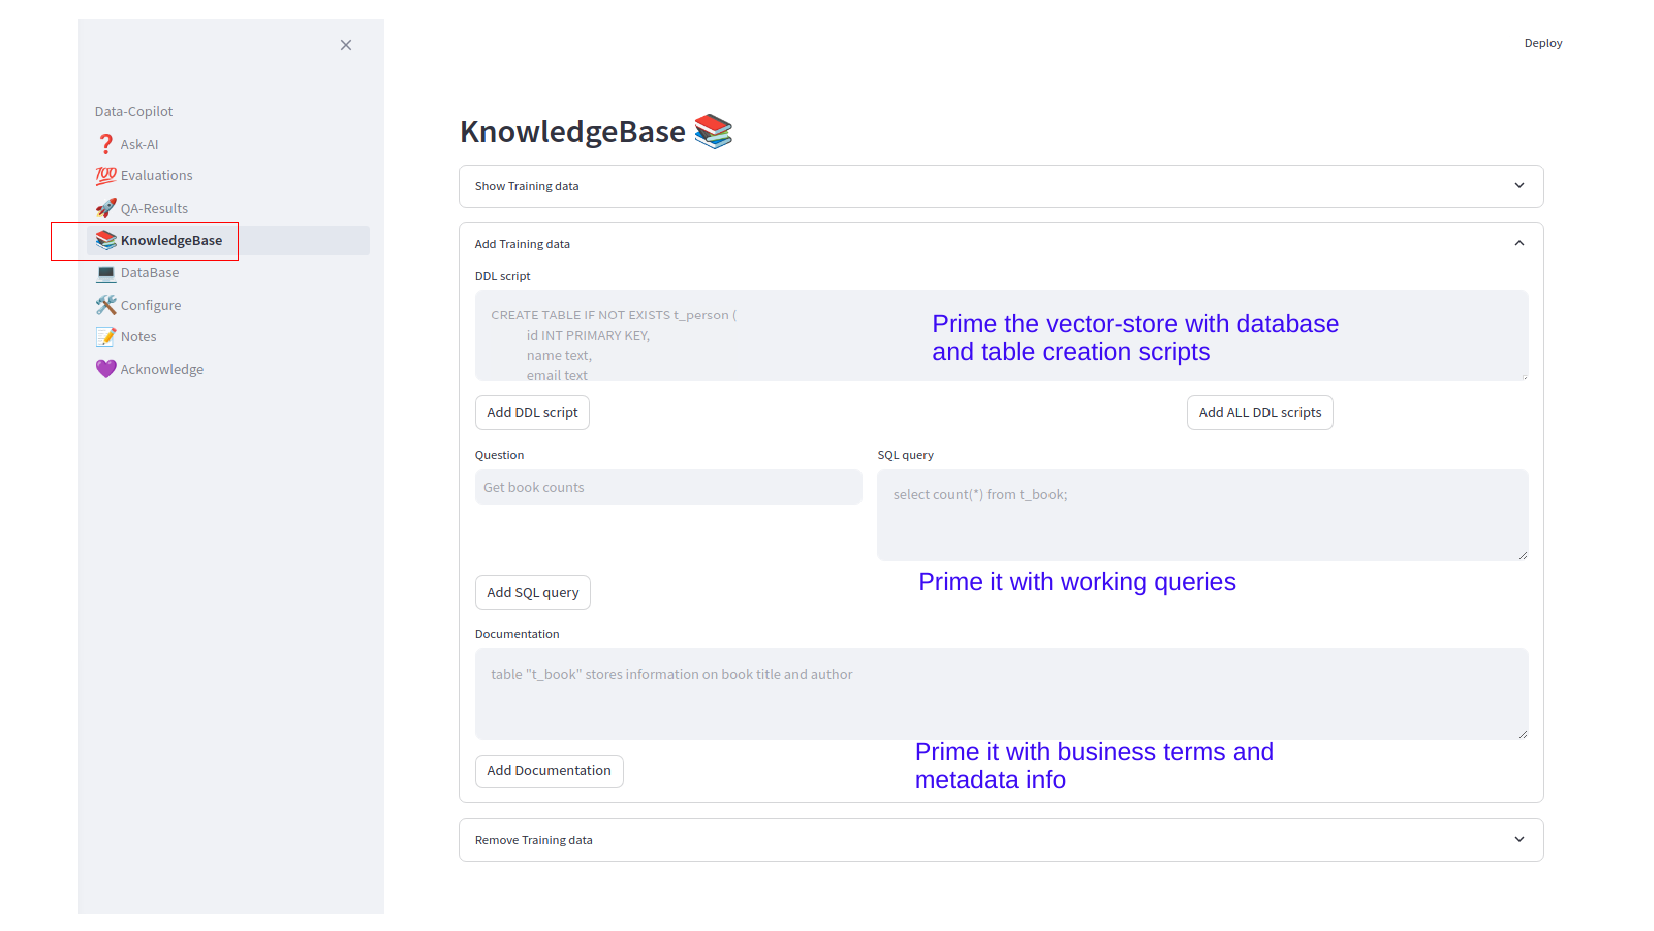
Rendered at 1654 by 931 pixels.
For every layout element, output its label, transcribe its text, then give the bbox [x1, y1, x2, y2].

picture [78, 19, 1583, 915]
text_box Prime it with working queries [903, 560, 1354, 636]
text_box Prime the vector-store with database and table creation scripts [917, 302, 1368, 378]
text_box [51, 222, 239, 261]
text_box Prime it with business terms and metadata info [900, 730, 1351, 806]
